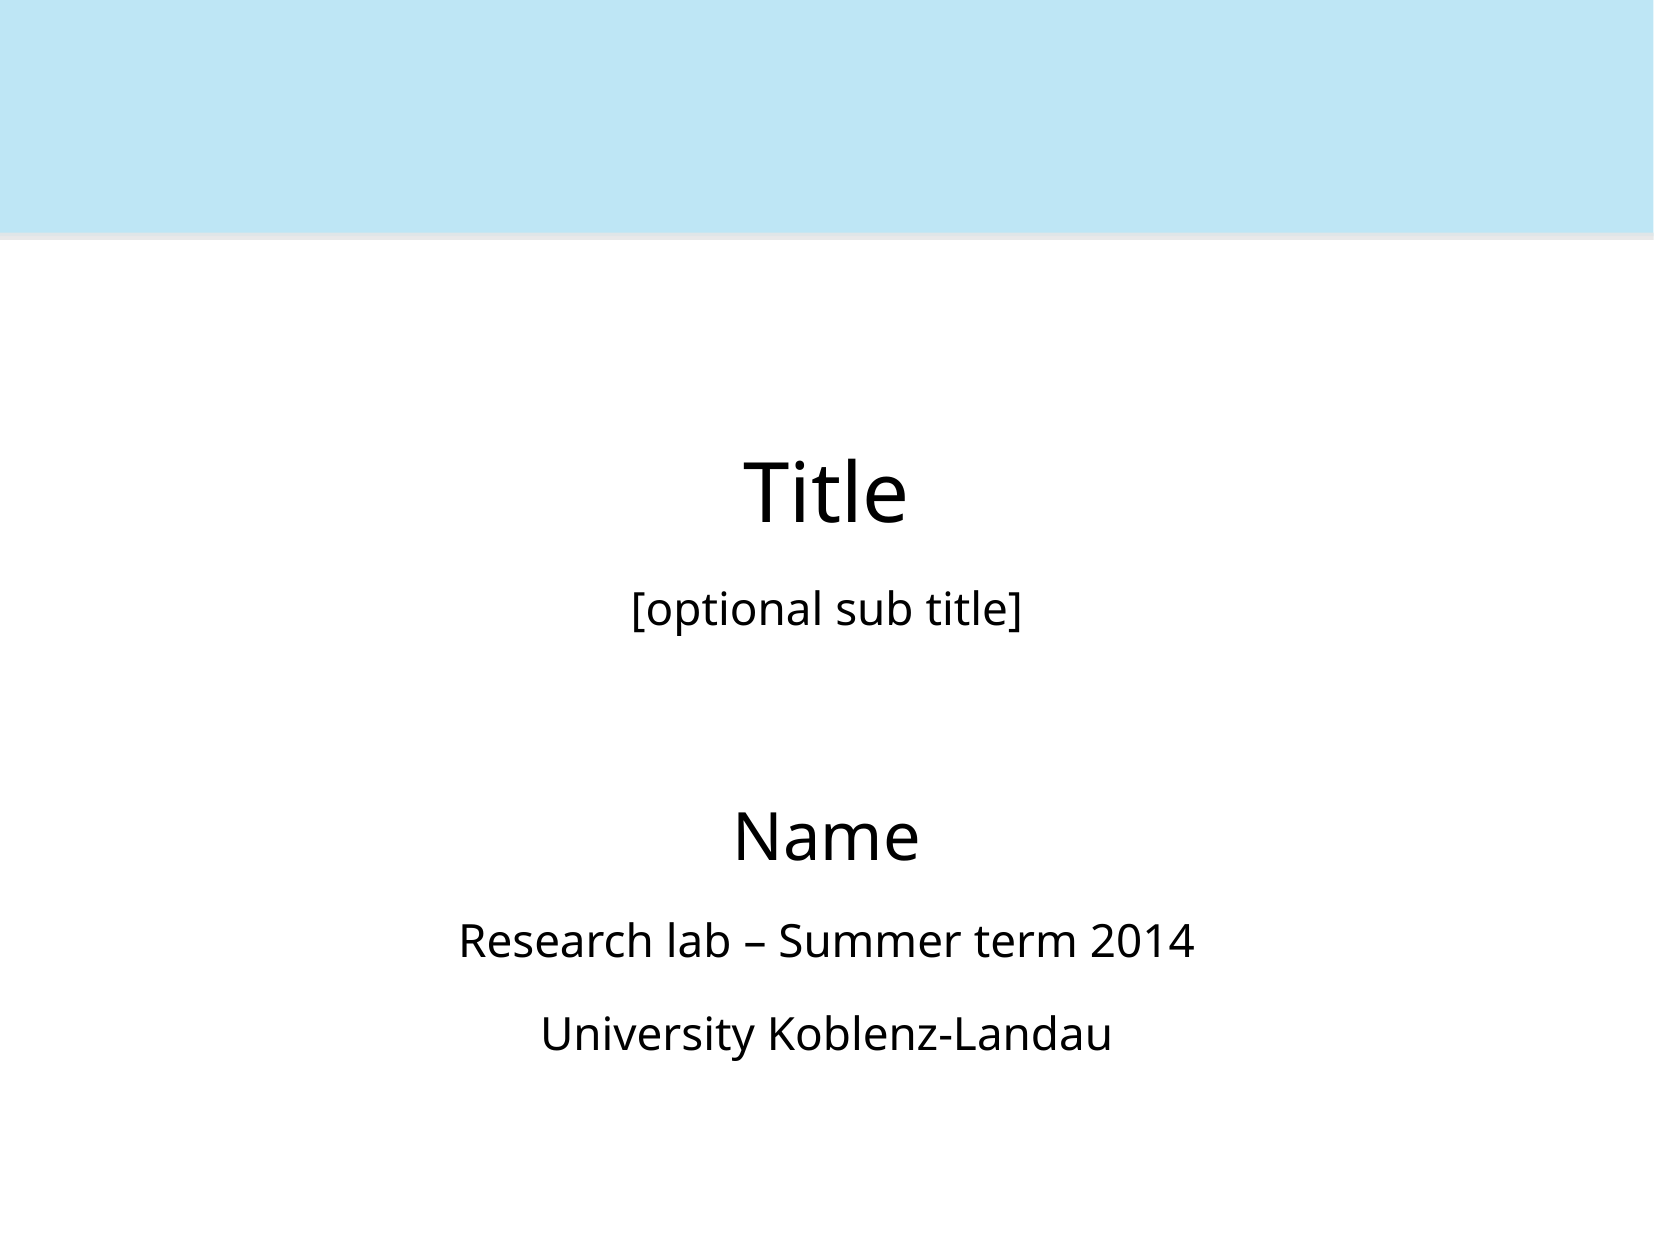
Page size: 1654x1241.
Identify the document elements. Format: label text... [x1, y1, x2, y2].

list Title [optional sub title] Name Research lab – Summer term 2014 University Koblenz-Landau [82, 290, 1571, 1109]
text_box [0, 0, 1654, 232]
